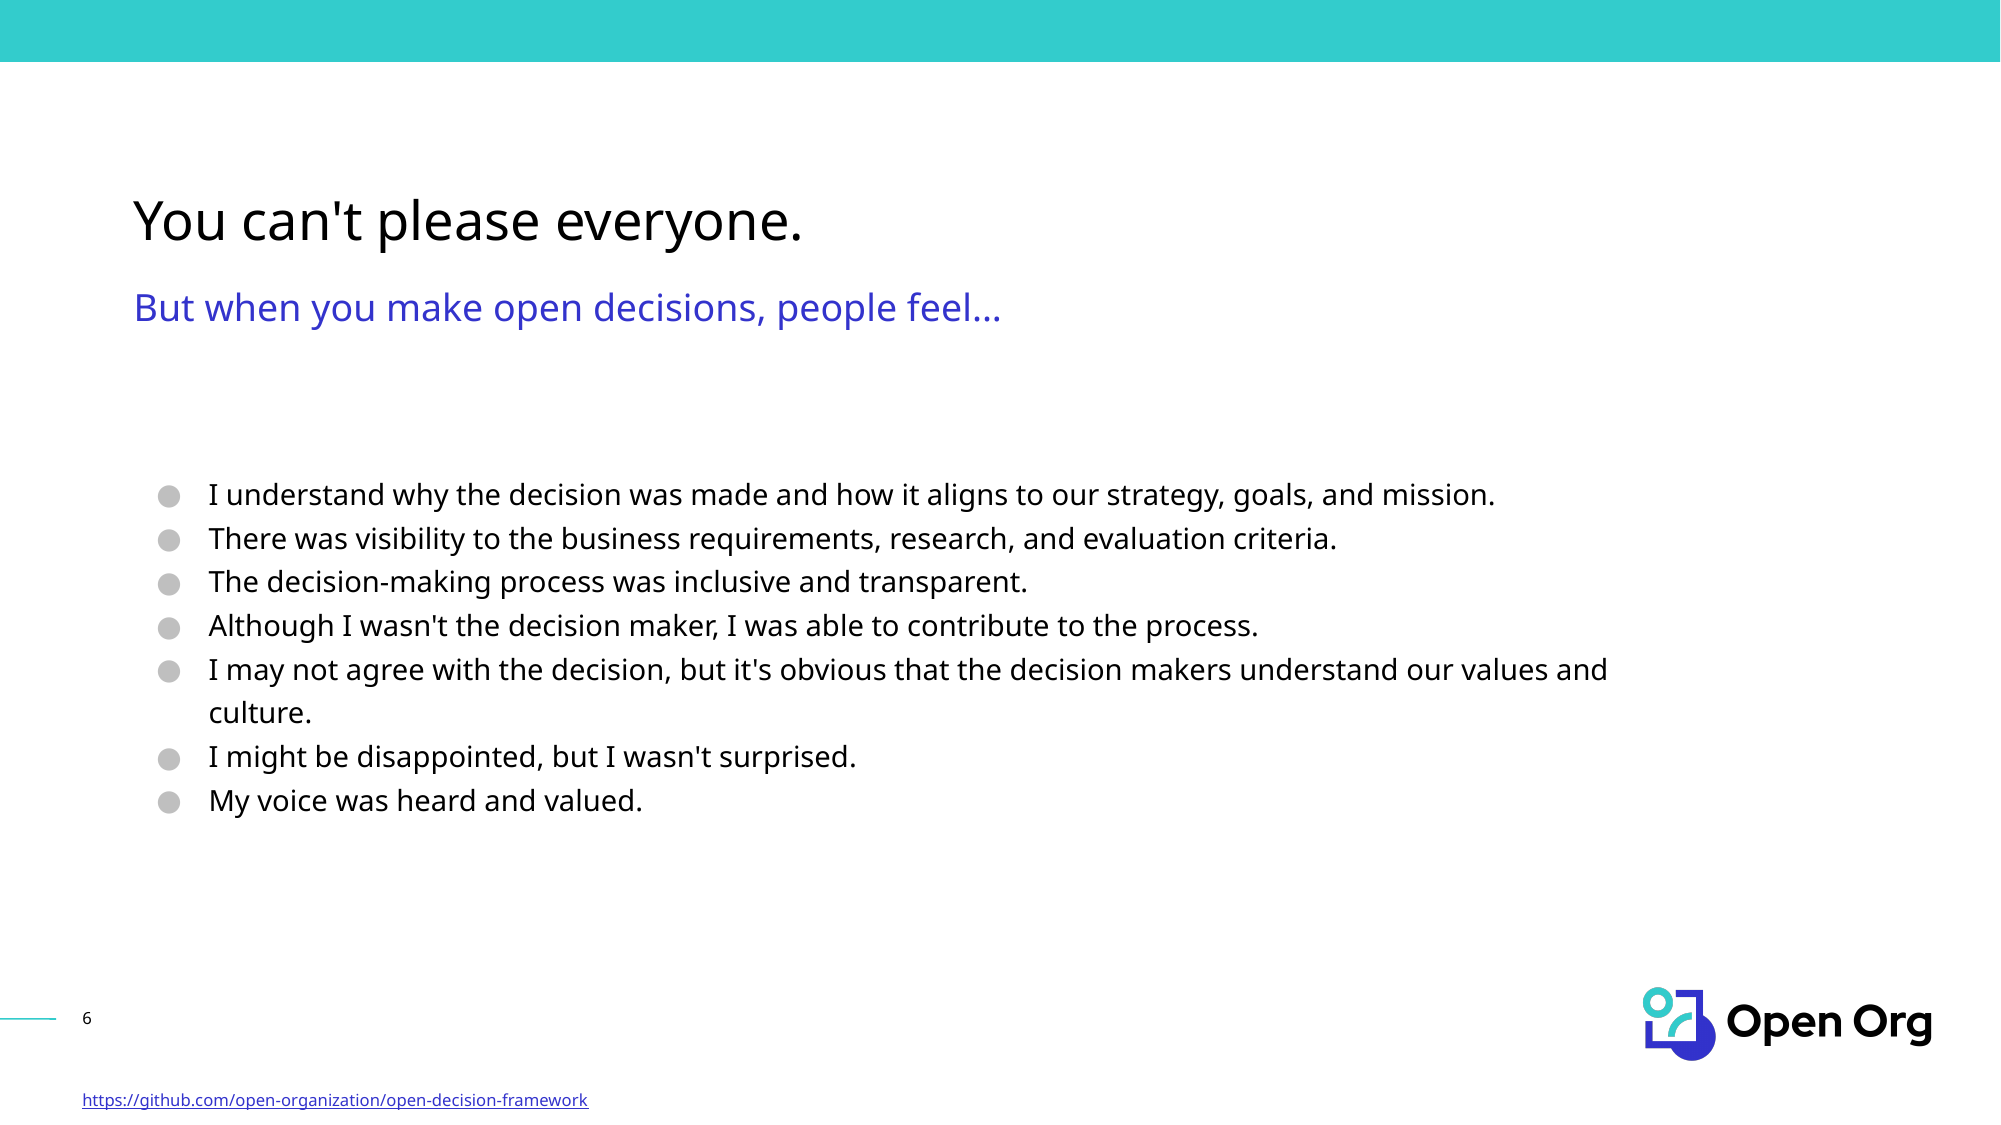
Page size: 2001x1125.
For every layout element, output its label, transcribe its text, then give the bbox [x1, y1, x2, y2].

title You can't please everyone. [133, 173, 1628, 265]
list https://github.com/open-organization/open-decision-framework [82, 1049, 1205, 1113]
picture [1642, 986, 1932, 1062]
slide_number 1 [82, 978, 124, 1059]
list I understand why the decision was made and how it aligns to our strategy, goals, and mission. There was visibility to the business requirements, research, and evaluation criteria. The decision-making process was inclusive and transparent. Although I wasn't the decision maker, I was able to contribute to the process. I may not agree with the decision, but it's obvious that the decision makers understand our values and culture. I might be disappointed, but I wasn't surprised. My voice was heard and valued. [133, 348, 1628, 937]
subtitle But when you make open decisions, people feel... [133, 276, 1628, 337]
